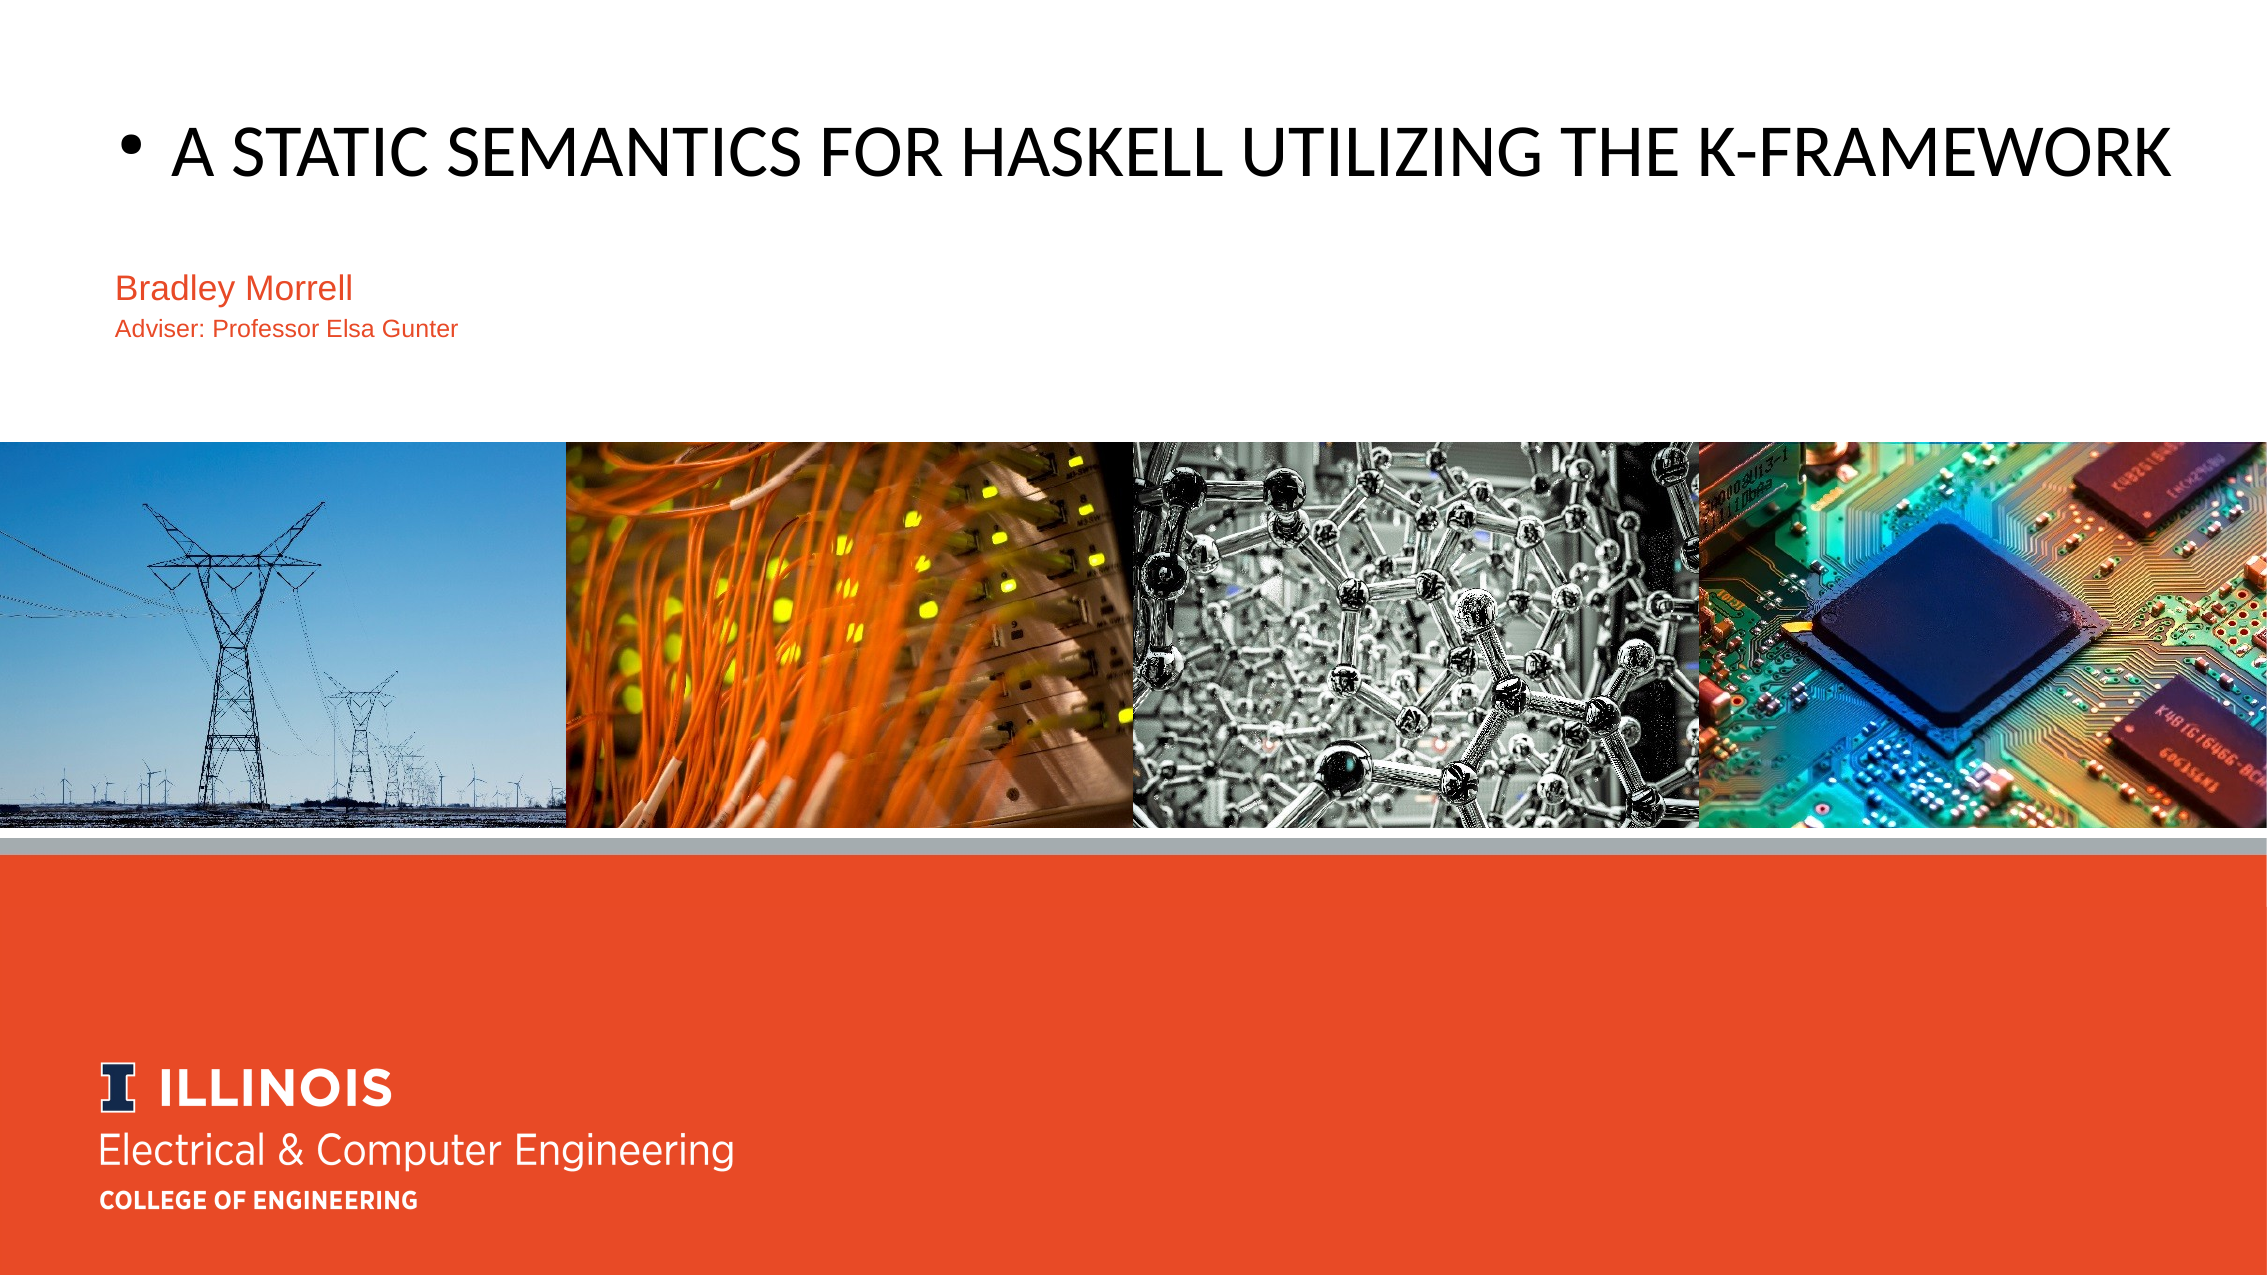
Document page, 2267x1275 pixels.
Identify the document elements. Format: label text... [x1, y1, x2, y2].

picture [1826, 771, 1839, 783]
picture [0, 838, 2267, 1275]
picture [0, 442, 2267, 828]
list A STATIC SEMANTICS FOR HASKELL UTILIZING THE K-FRAMEWORK [100, 101, 2190, 224]
picture [50, 1012, 782, 1259]
list Bradley Morrell [100, 257, 2190, 305]
list Adviser: Professor Elsa Gunter [100, 305, 2190, 355]
